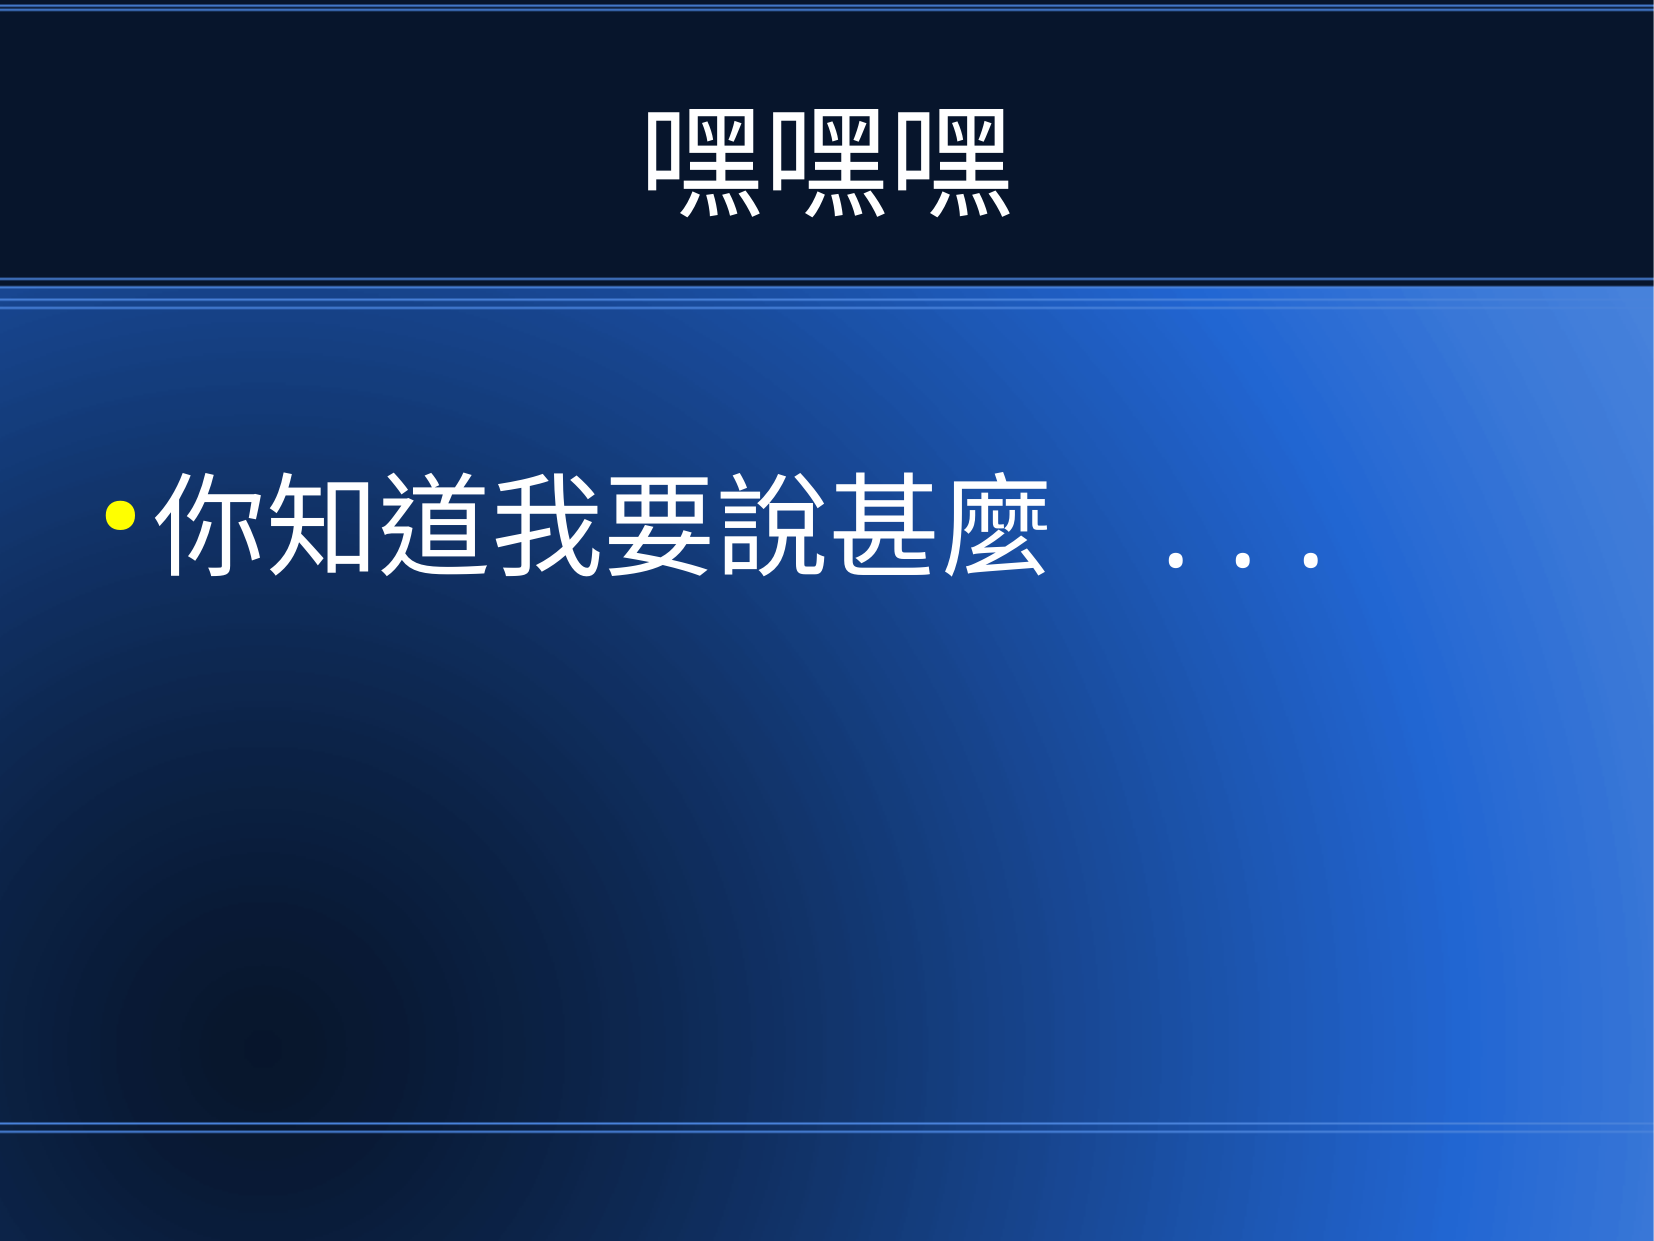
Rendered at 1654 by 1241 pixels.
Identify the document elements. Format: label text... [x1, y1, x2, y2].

title 嘿嘿嘿 [82, 49, 1571, 257]
picture [0, 0, 1654, 1241]
list 你知道我要說甚麼 ... [82, 355, 1571, 1241]
